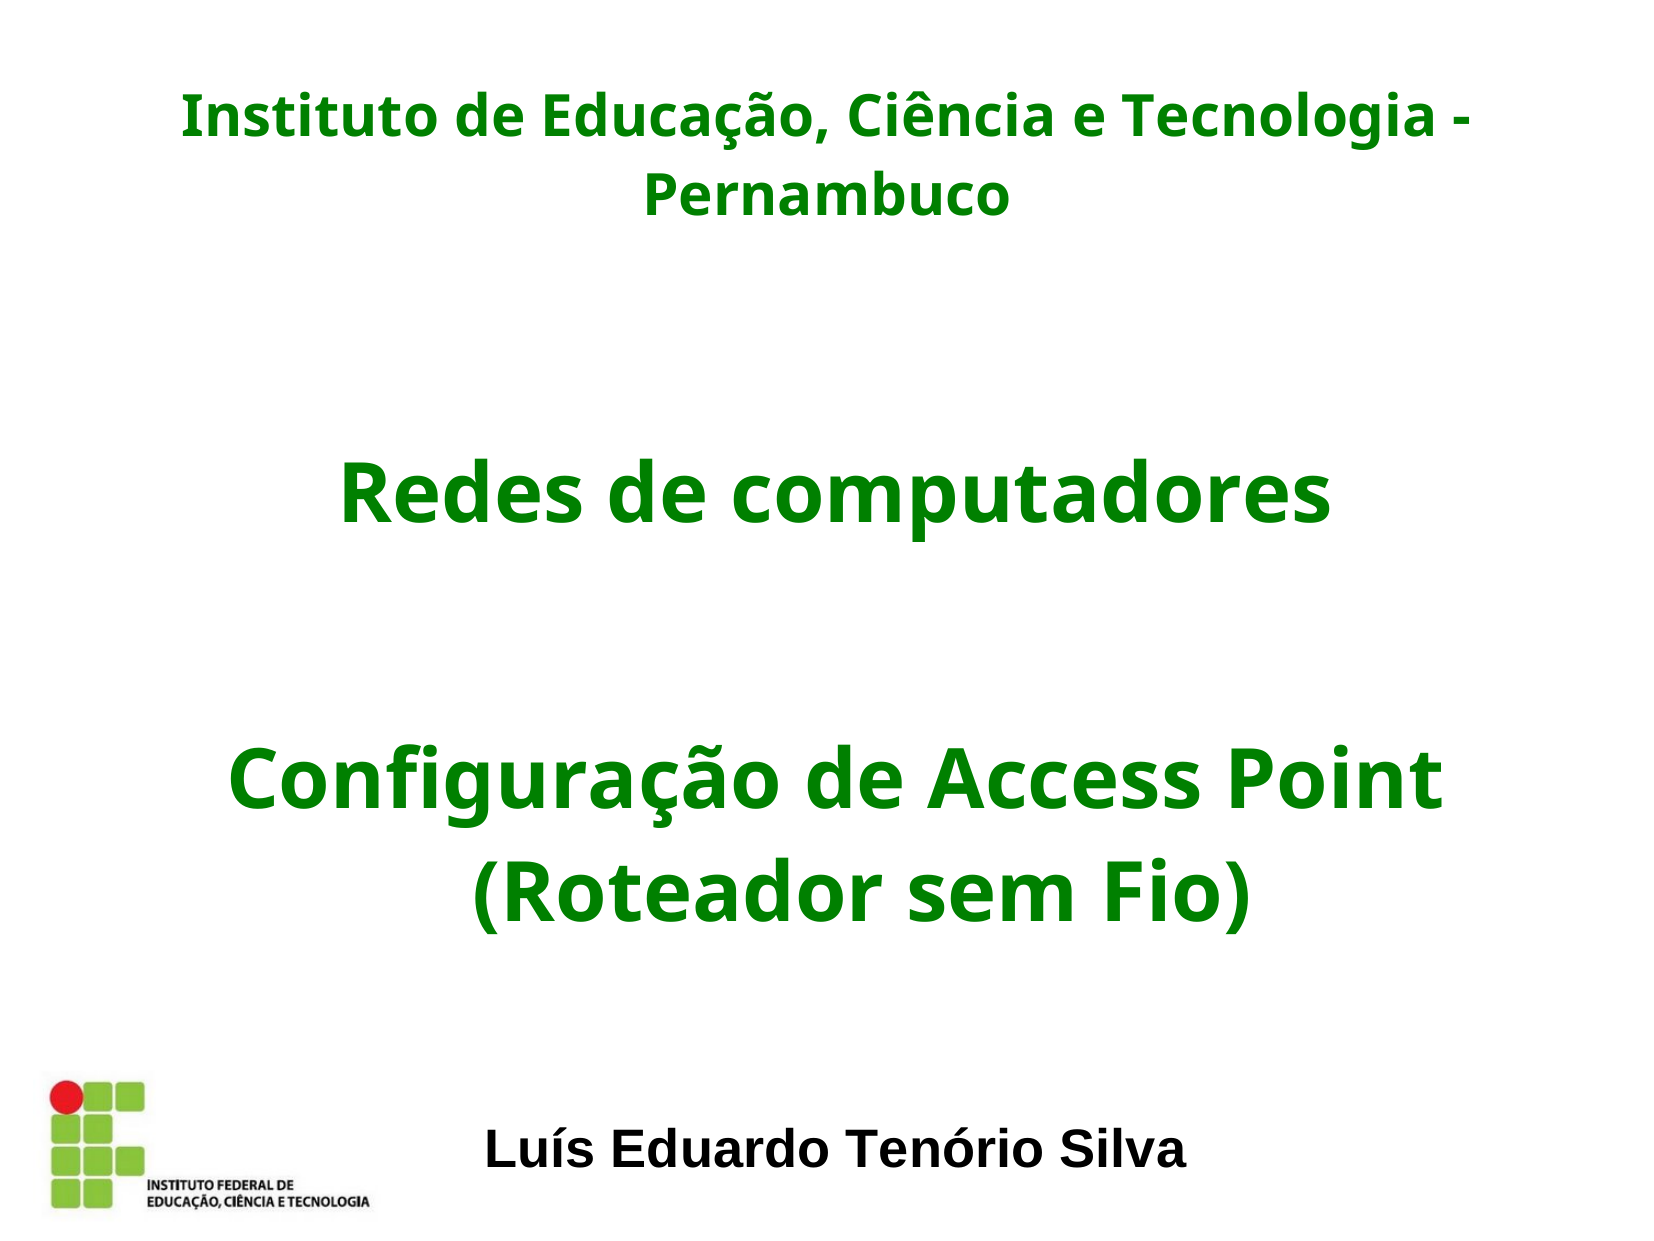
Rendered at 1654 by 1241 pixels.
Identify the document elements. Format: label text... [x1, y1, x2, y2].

list Redes de computadores Configuração de Access Point (Roteador sem Fio) Luís Eduardo Tenório Silva [82, 290, 1571, 1157]
picture [33, 1062, 384, 1230]
title Instituto de Educação, Ciência e Tecnologia - Pernambuco [82, 49, 1571, 257]
